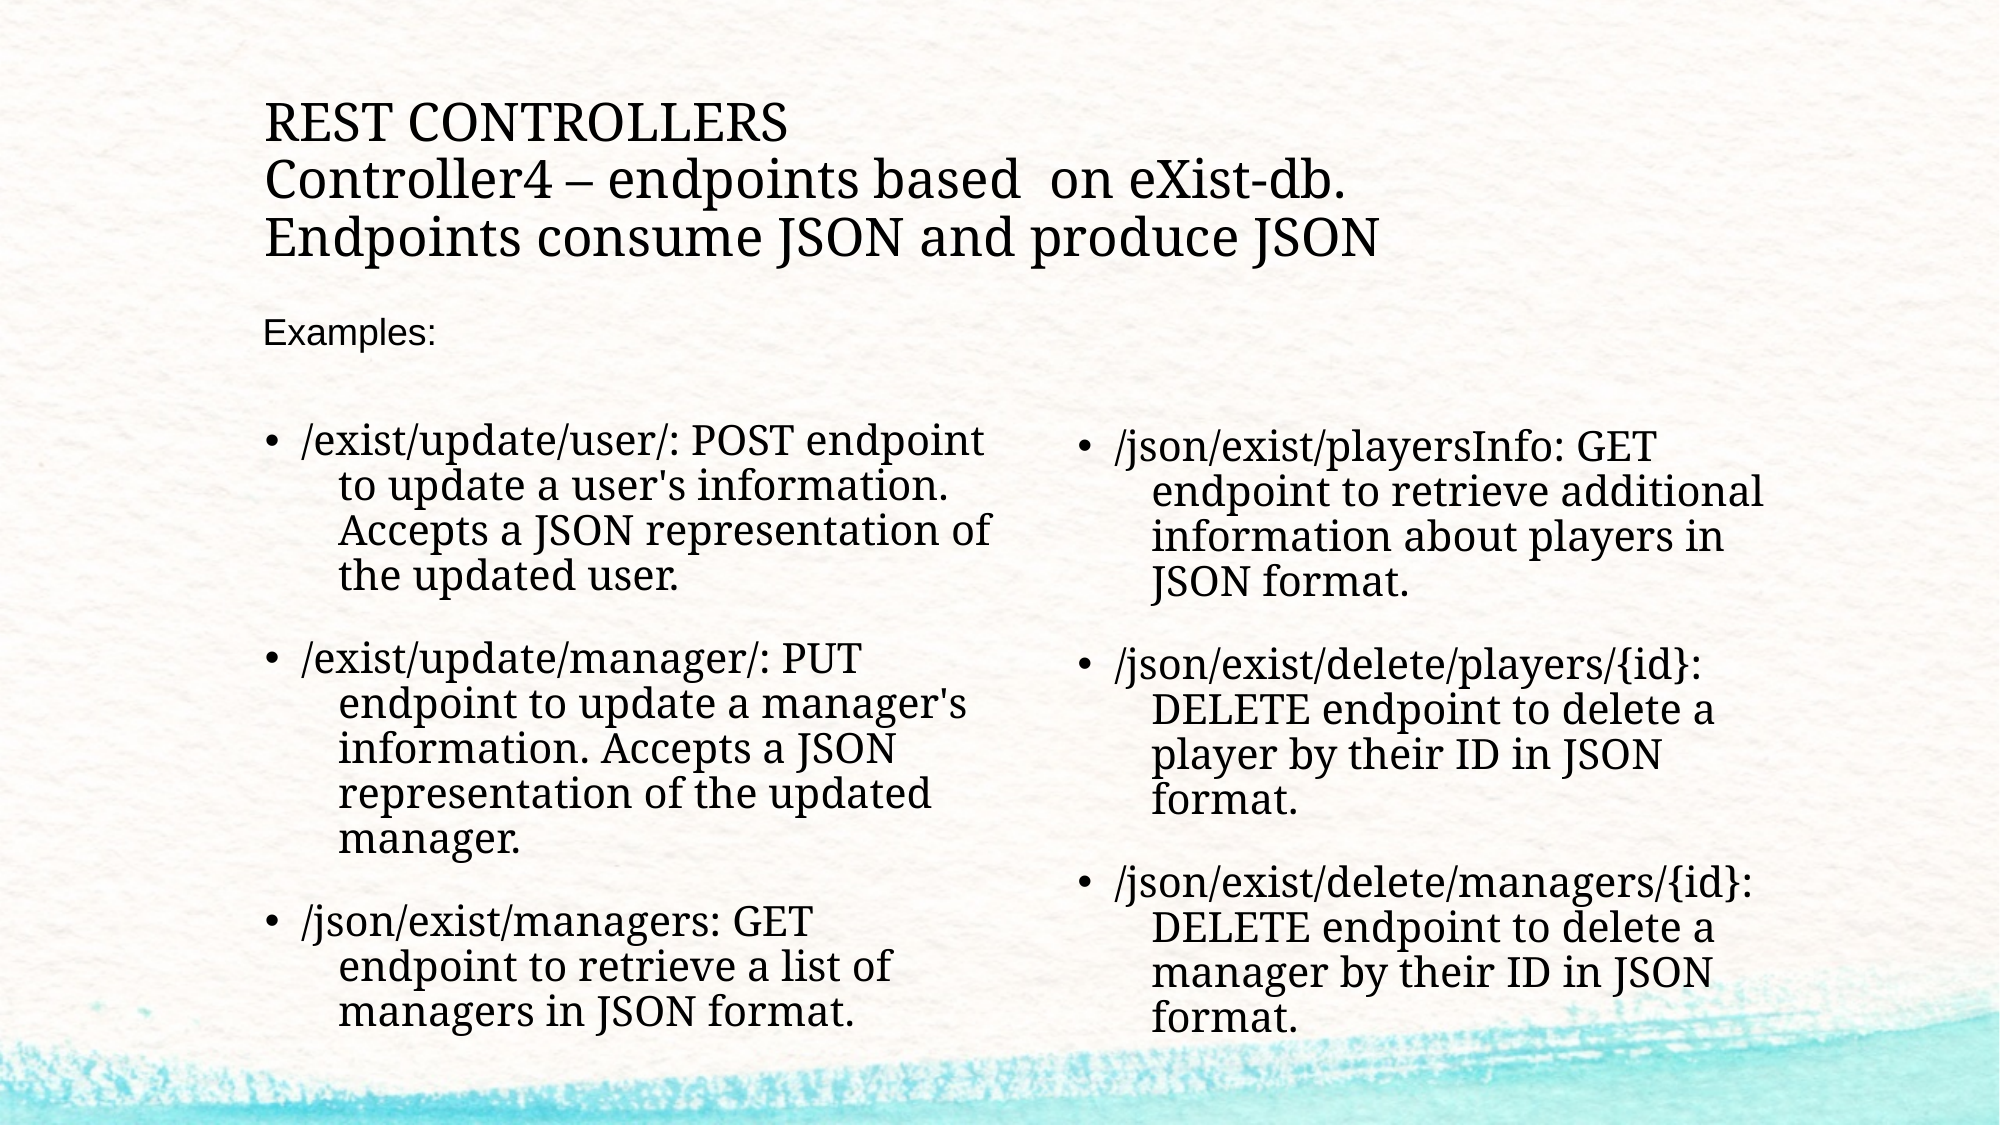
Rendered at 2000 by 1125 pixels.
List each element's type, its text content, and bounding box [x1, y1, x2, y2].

title REST CONTROLLERS Controller4 – endpoints based on eXist-db. Endpoints consume JSON and produce JSON [249, 87, 1825, 276]
picture [0, 0, 2000, 1125]
list /json/exist/playersInfo: GET endpoint to retrieve additional information about players in JSON format. /json/exist/delete/players/{id}: DELETE endpoint to delete a player by their ID in JSON format. /json/exist/delete/managers/{id}: DELETE endpoint to delete a manager by their ID in JSON format. [1062, 418, 1825, 1106]
list /exist/update/user/: POST endpoint to update a user's information. Accepts a JSON representation of the updated user. /exist/update/manager/: PUT endpoint to update a manager's information. Accepts a JSON representation of the updated manager. /json/exist/managers: GET endpoint to retrieve a list of managers in JSON format. [249, 412, 1012, 1100]
text_box Examples: [247, 304, 724, 391]
